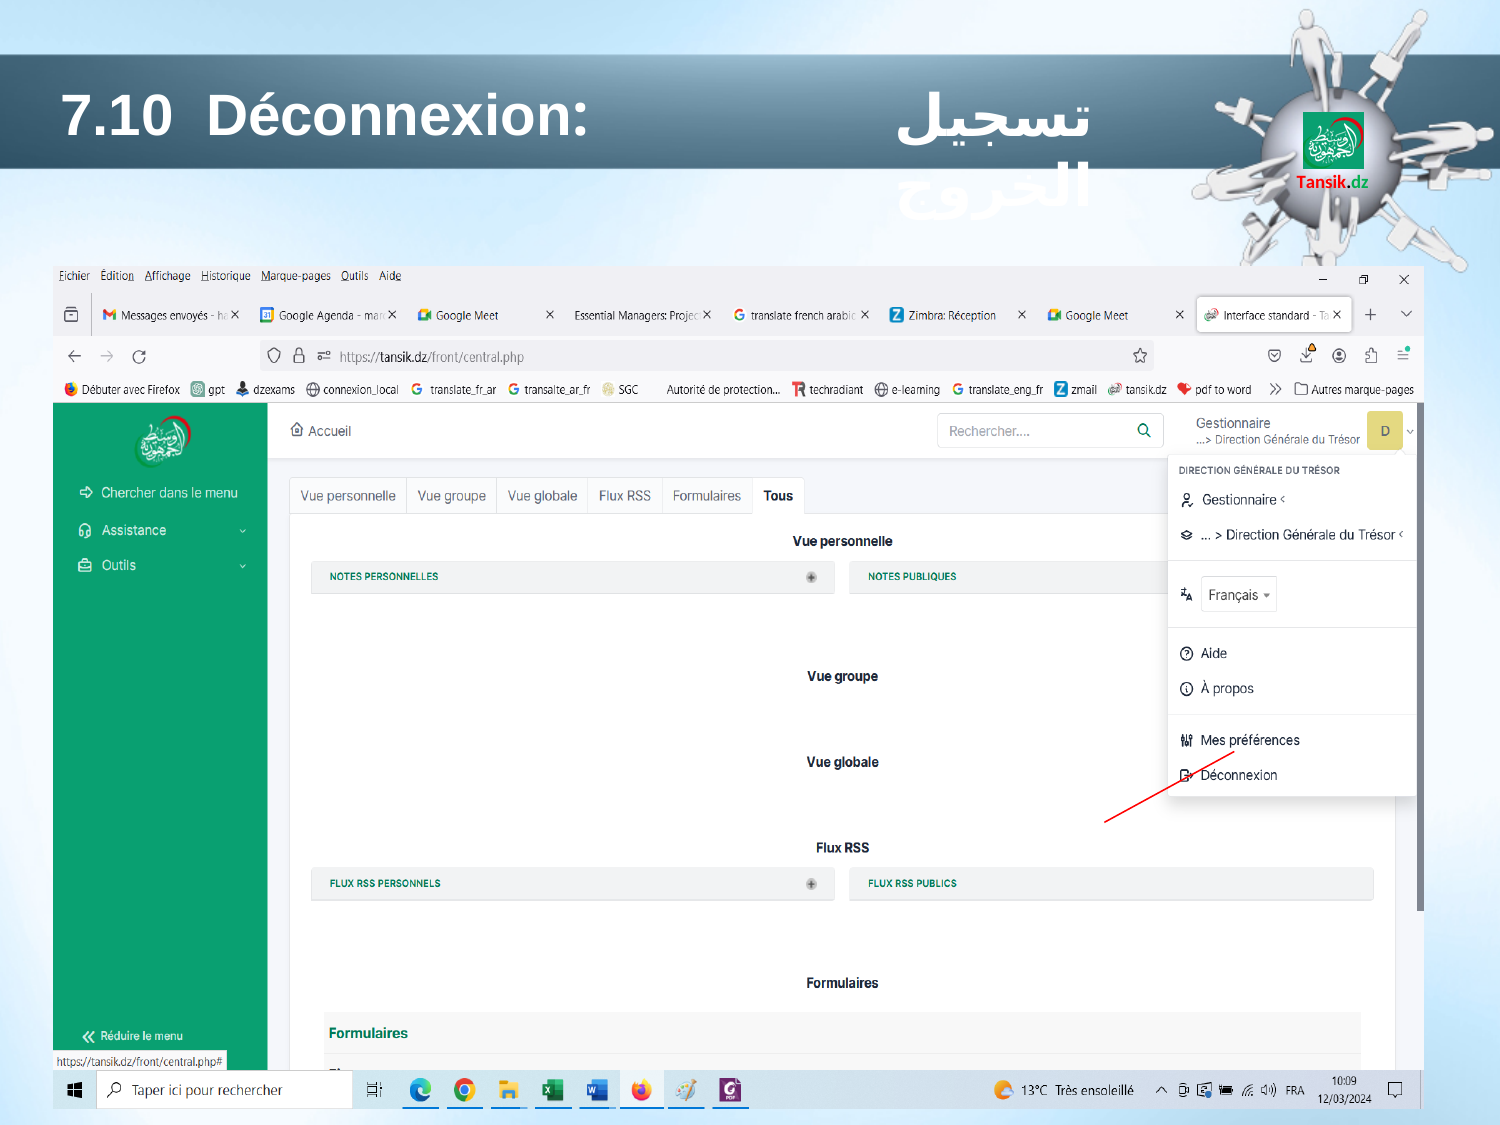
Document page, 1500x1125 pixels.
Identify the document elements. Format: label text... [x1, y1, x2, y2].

picture [1303, 112, 1364, 161]
picture [53, 266, 1424, 1109]
text_box تسجيل الخروج [880, 70, 1211, 154]
title 7.10 Déconnexion: [45, 53, 1183, 171]
text_box Tansik.dz [1281, 161, 1386, 197]
